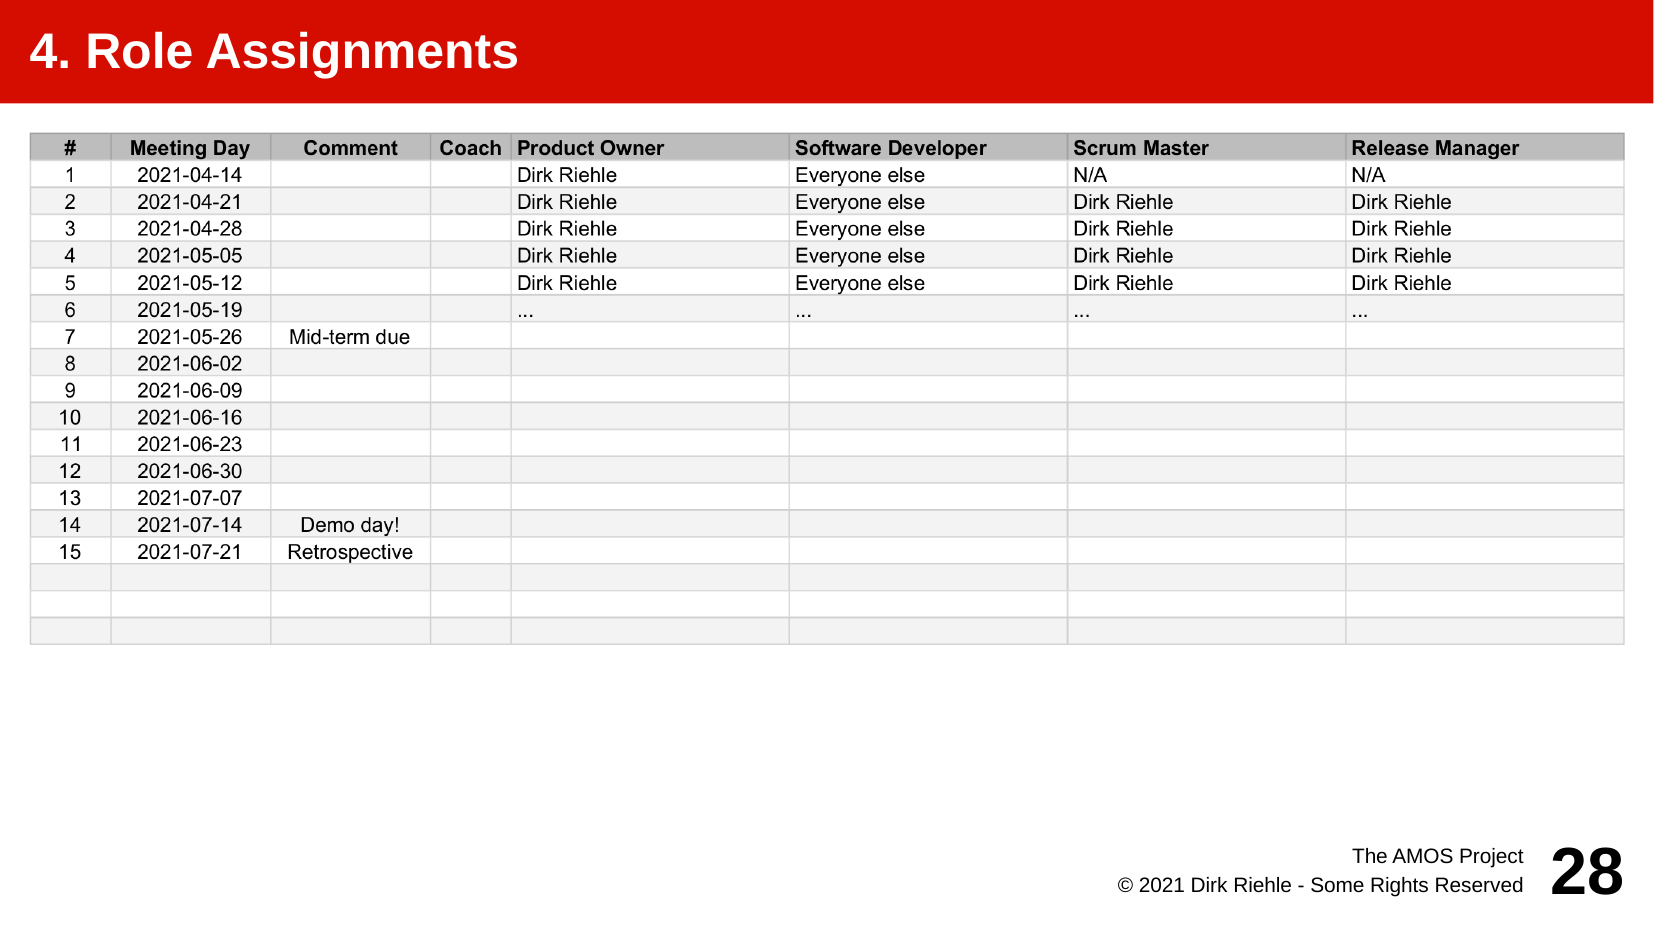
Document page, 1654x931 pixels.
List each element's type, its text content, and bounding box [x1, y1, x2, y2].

title 4. Role Assignments [0, 0, 1654, 104]
picture [7, 132, 1654, 730]
